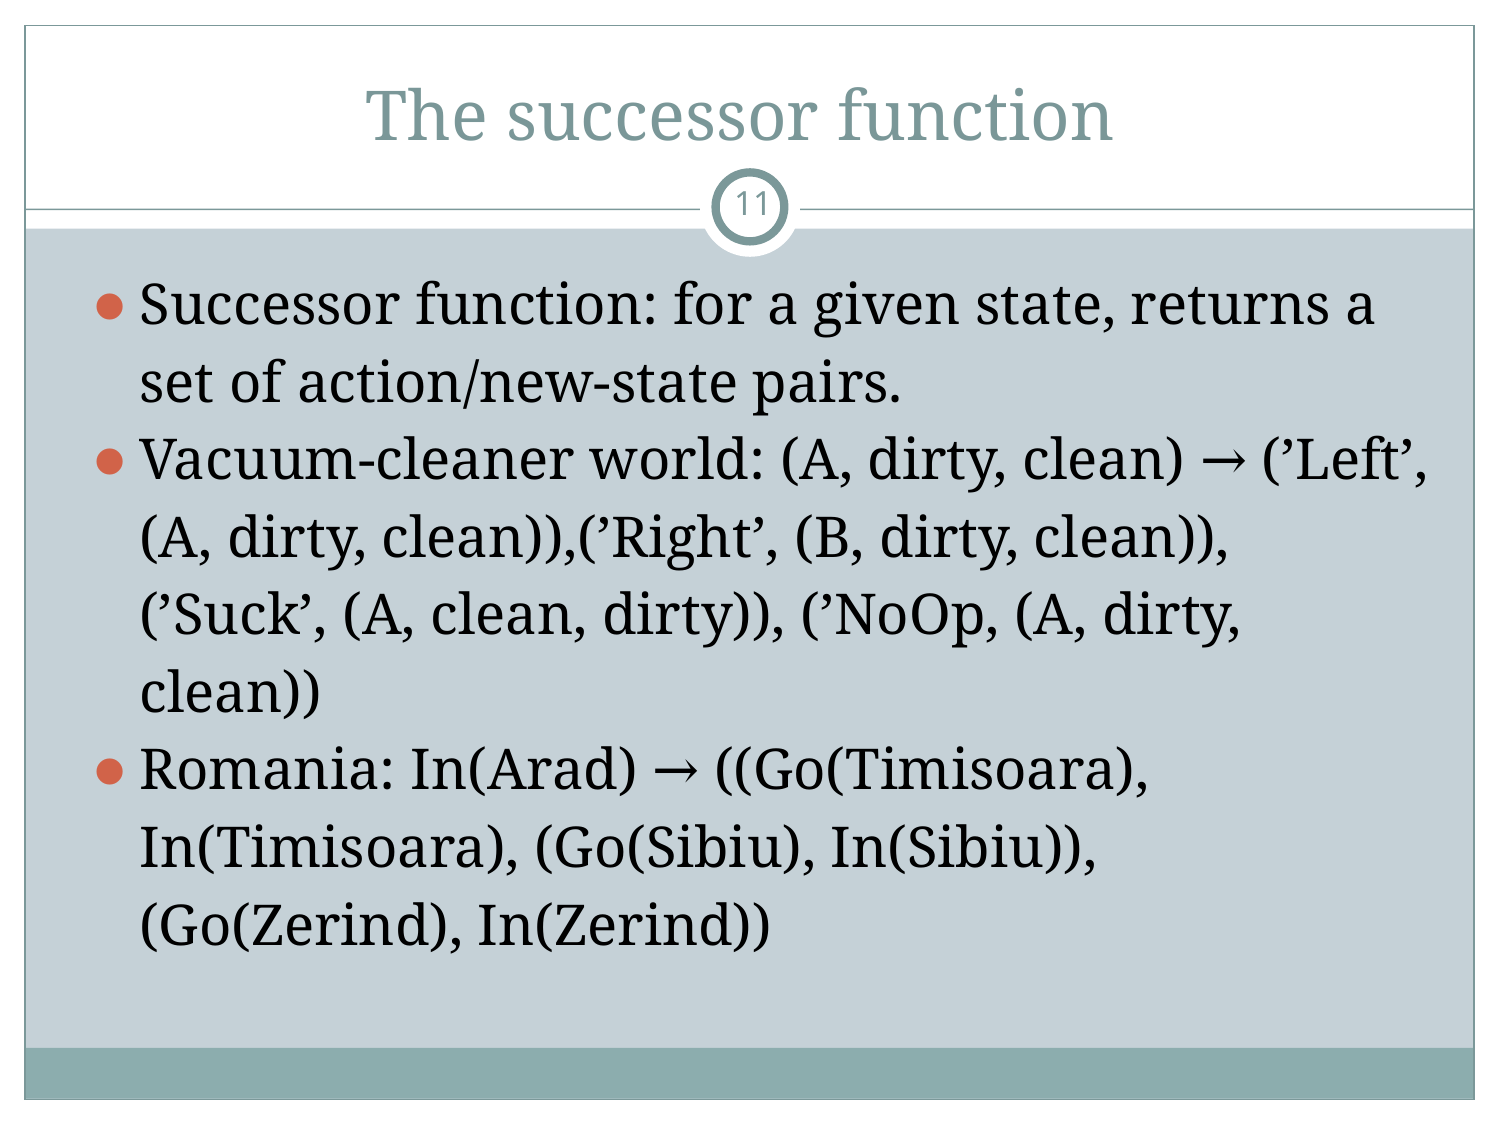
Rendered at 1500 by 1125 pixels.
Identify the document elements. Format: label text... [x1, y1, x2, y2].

title The successor function [49, 37, 1450, 162]
slide_number <number> [715, 168, 791, 241]
list Successor function: for a given state, returns a set of action/new-state pairs. Vacuum-cleaner world: (A, dirty, clean) → (’Left’, (A, dirty, clean)),(’Right’, (B, dirty, clean)), (’Suck’, (A, clean, dirty)), (’NoOp, (A, dirty, clean)) Romania: In(Arad) → ((Go(Timisoara), In(Timisoara), (Go(Sibiu), In(Sibiu)), (Go(Zerind), In(Zerind)) [49, 250, 1445, 1001]
